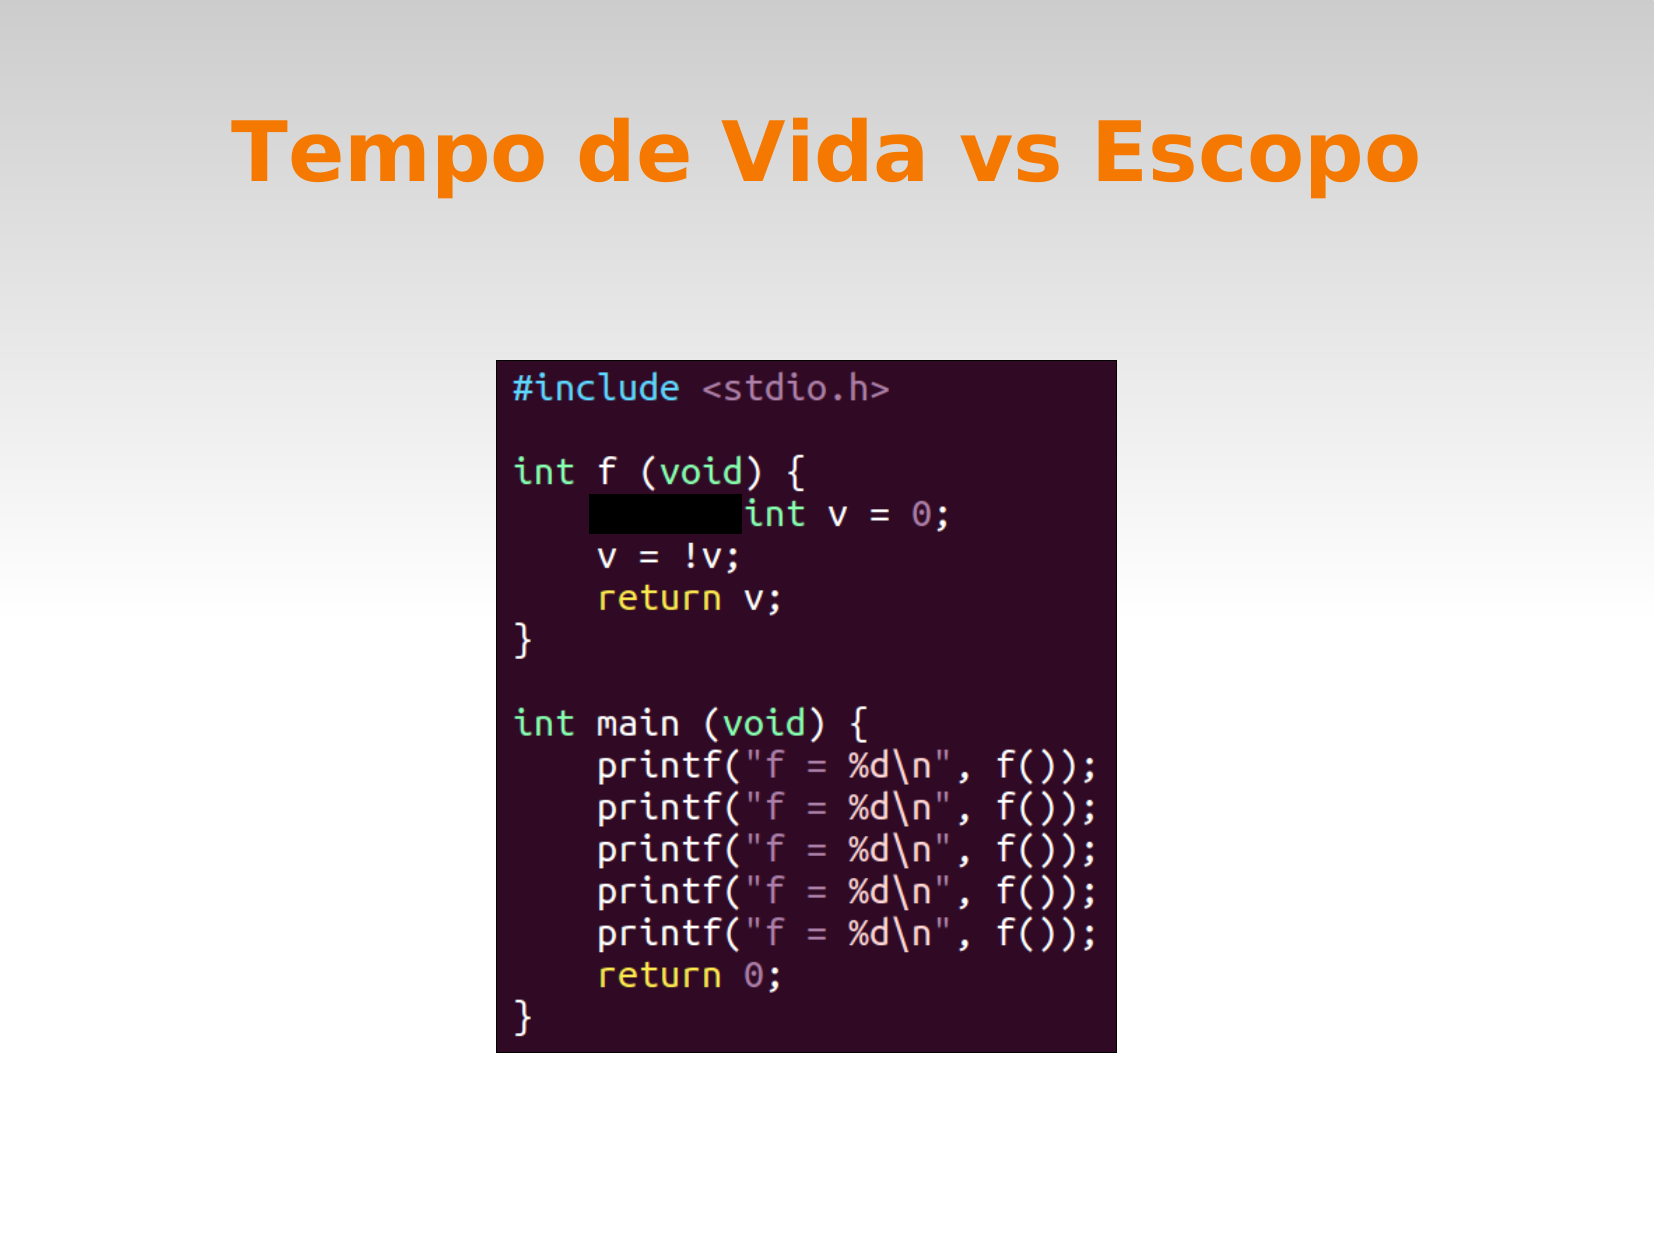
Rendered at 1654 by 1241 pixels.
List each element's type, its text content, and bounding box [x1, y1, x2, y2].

picture [496, 360, 1117, 1053]
text_box [589, 494, 742, 534]
title Tempo de Vida vs Escopo [82, 49, 1571, 257]
